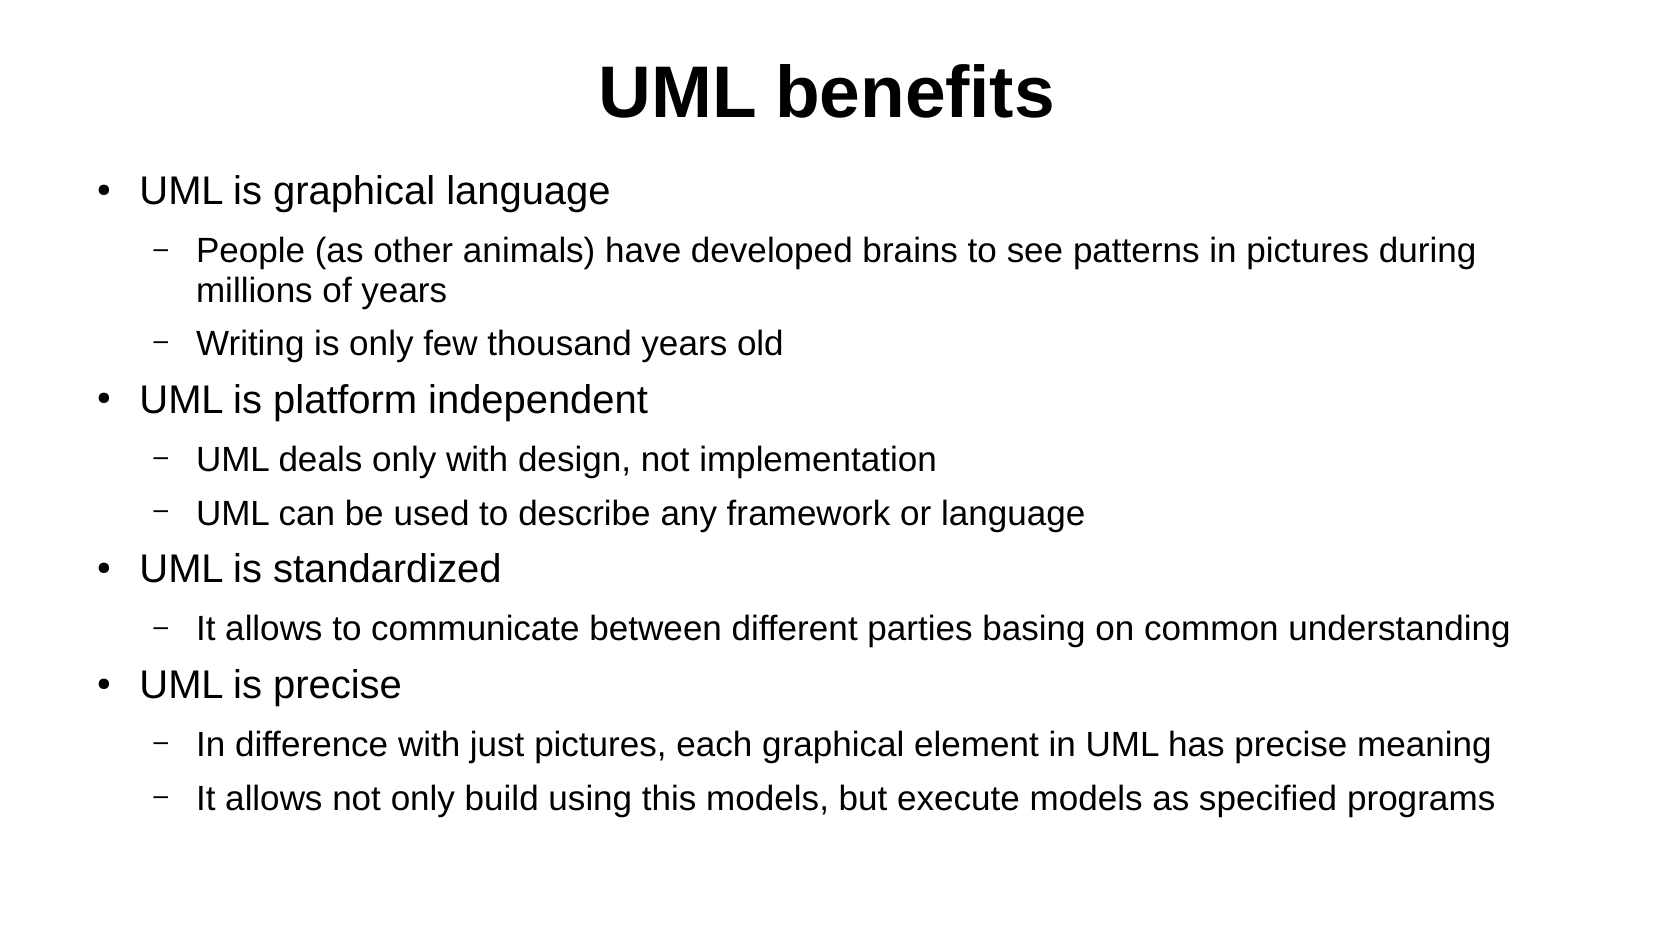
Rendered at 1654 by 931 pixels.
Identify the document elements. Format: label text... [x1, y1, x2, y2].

list UML is graphical language People (as other animals) have developed brains to see patterns in pictures during millions of years Writing is only few thousand years old UML is platform independent UML deals only with design, not implementation UML can be used to describe any framework or language UML is standardized It allows to communicate between different parties basing on common understanding UML is precise In difference with just pictures, each graphical element in UML has precise meaning It allows not only build using this models, but execute models as specified programs [82, 168, 1538, 889]
title UML benefits [82, 37, 1571, 147]
